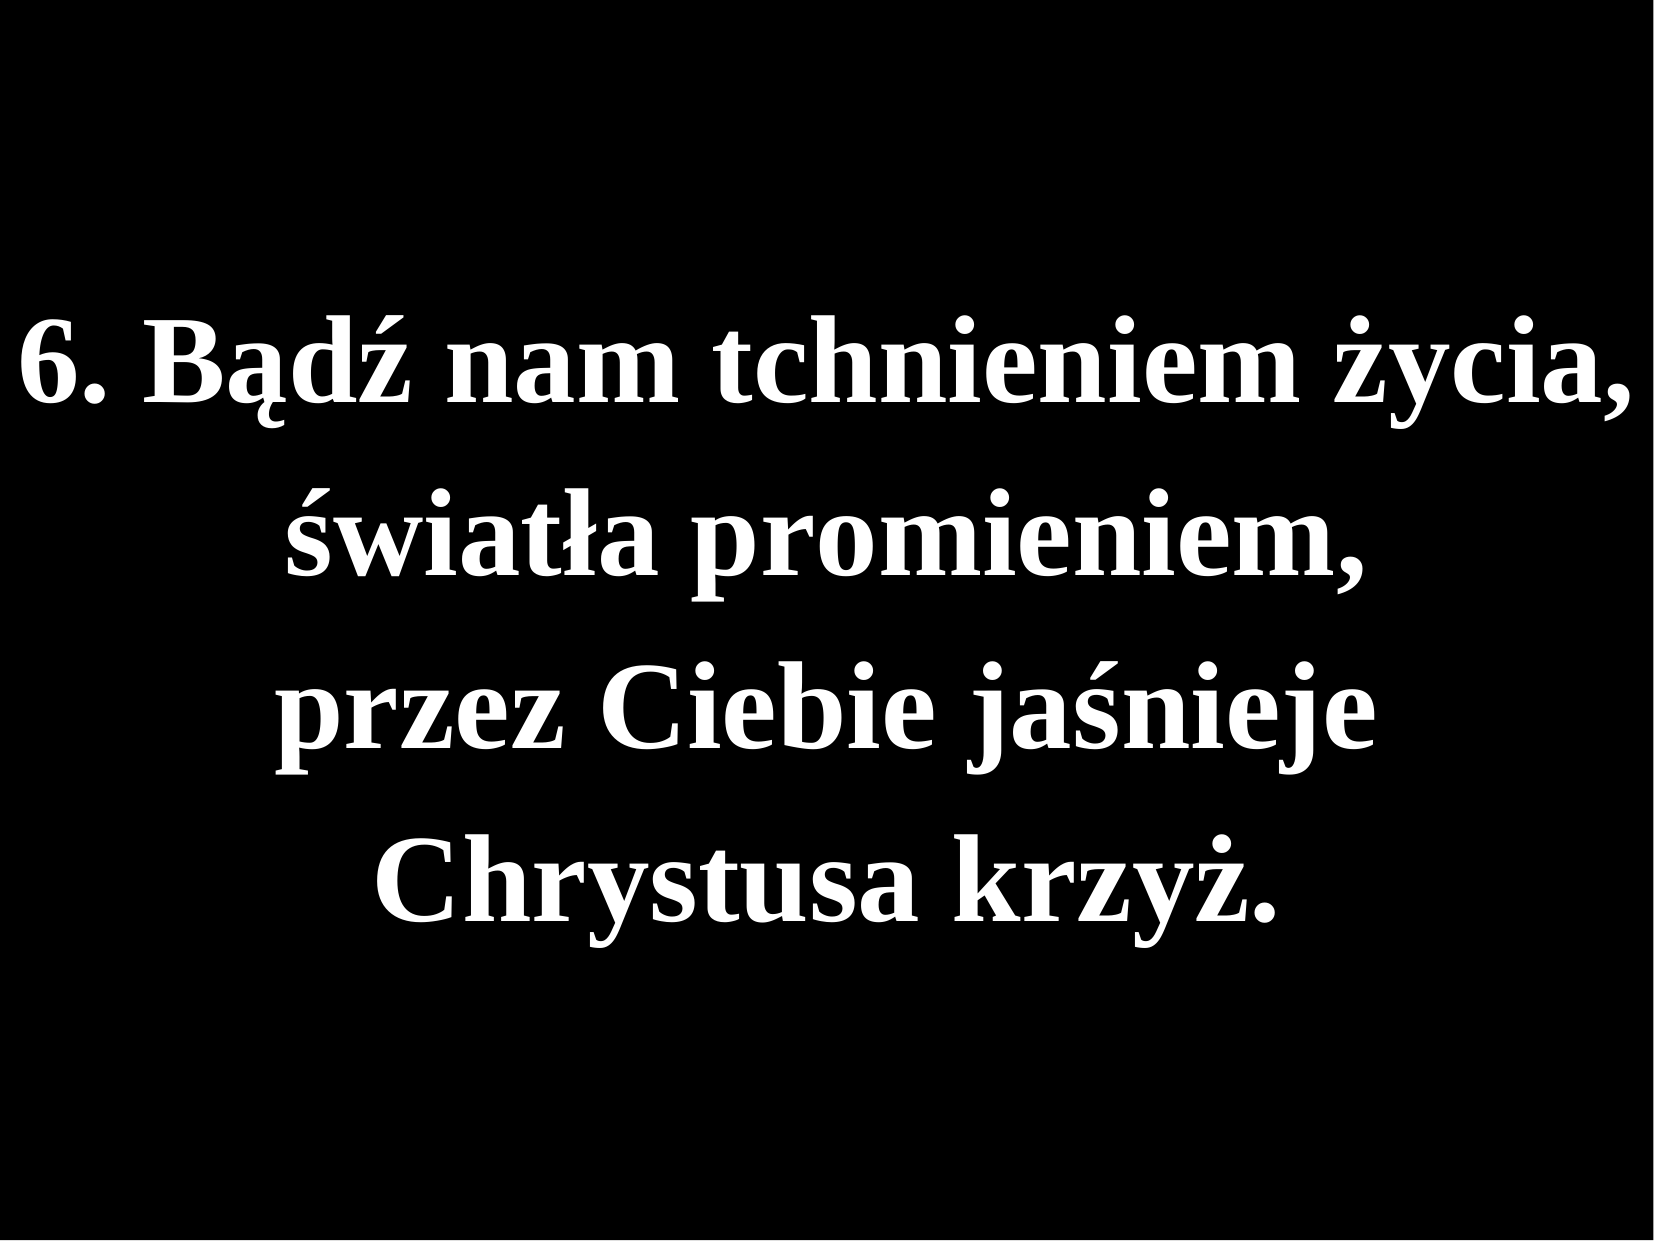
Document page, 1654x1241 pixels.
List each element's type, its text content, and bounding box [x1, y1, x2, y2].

title 6. Bądź nam tchnieniem życia, ppp światła promieniem, ppp przez Ciebie jaśnieje ppp Chrystusa krzyż. [0, 0, 1654, 1241]
